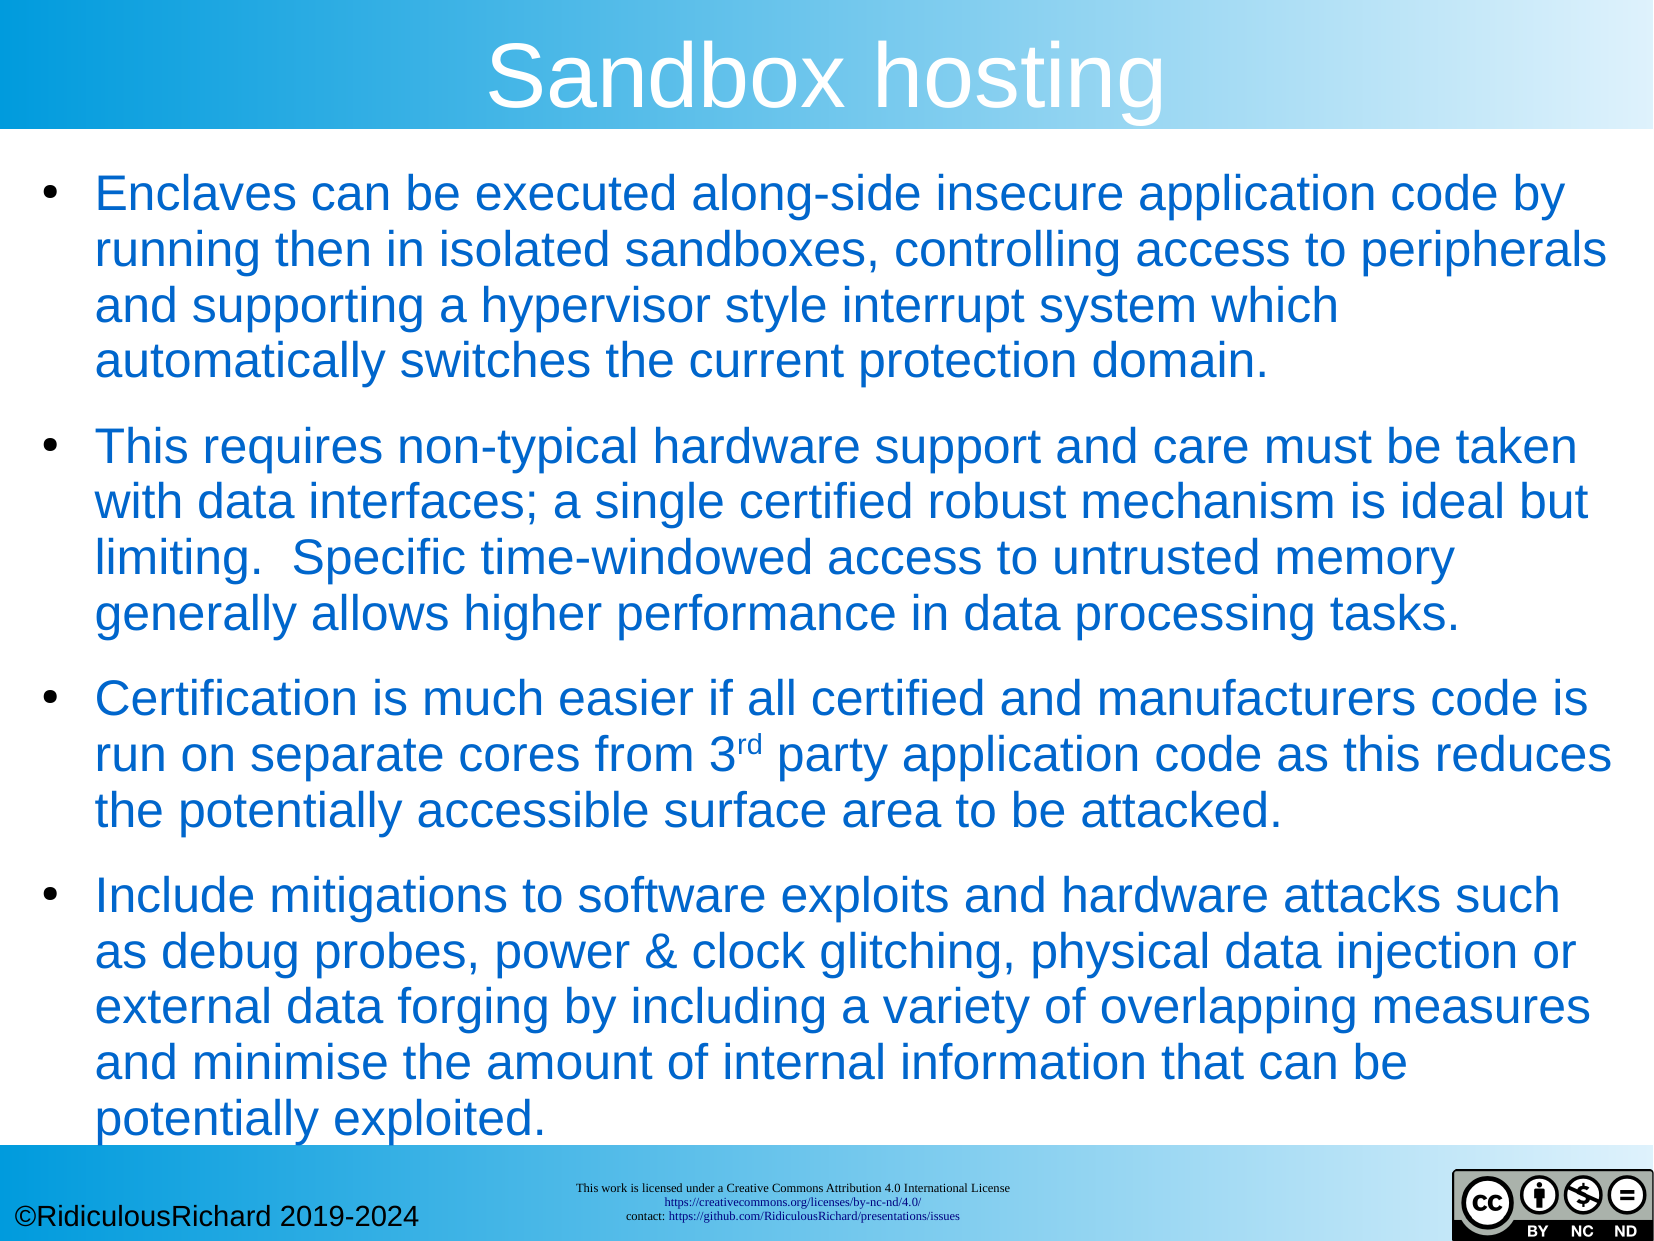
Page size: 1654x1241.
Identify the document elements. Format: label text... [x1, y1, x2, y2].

title Sandbox hosting [82, 23, 1571, 129]
picture [1452, 1169, 1654, 1241]
list Enclaves can be executed along-side insecure application code by running then in isolated sandboxes, controlling access to peripherals and supporting a hypervisor style interrupt system which automatically switches the current protection domain. This requires non-typical hardware support and care must be taken with data interfaces; a single certified robust mechanism is ideal but limiting. Specific time-windowed access to untrusted memory generally allows higher performance in data processing tasks. Certification is much easier if all certified and manufacturers code is run on separate cores from 3rd party application code as this reduces the potentially accessible surface area to be attacked. Include mitigations to software exploits and hardware attacks such as debug probes, power & clock glitching, physical data injection or external data forging by including a variety of overlapping measures and minimise the amount of internal information that can be potentially exploited. [23, 165, 1619, 1123]
picture [138, 1146, 142, 1241]
